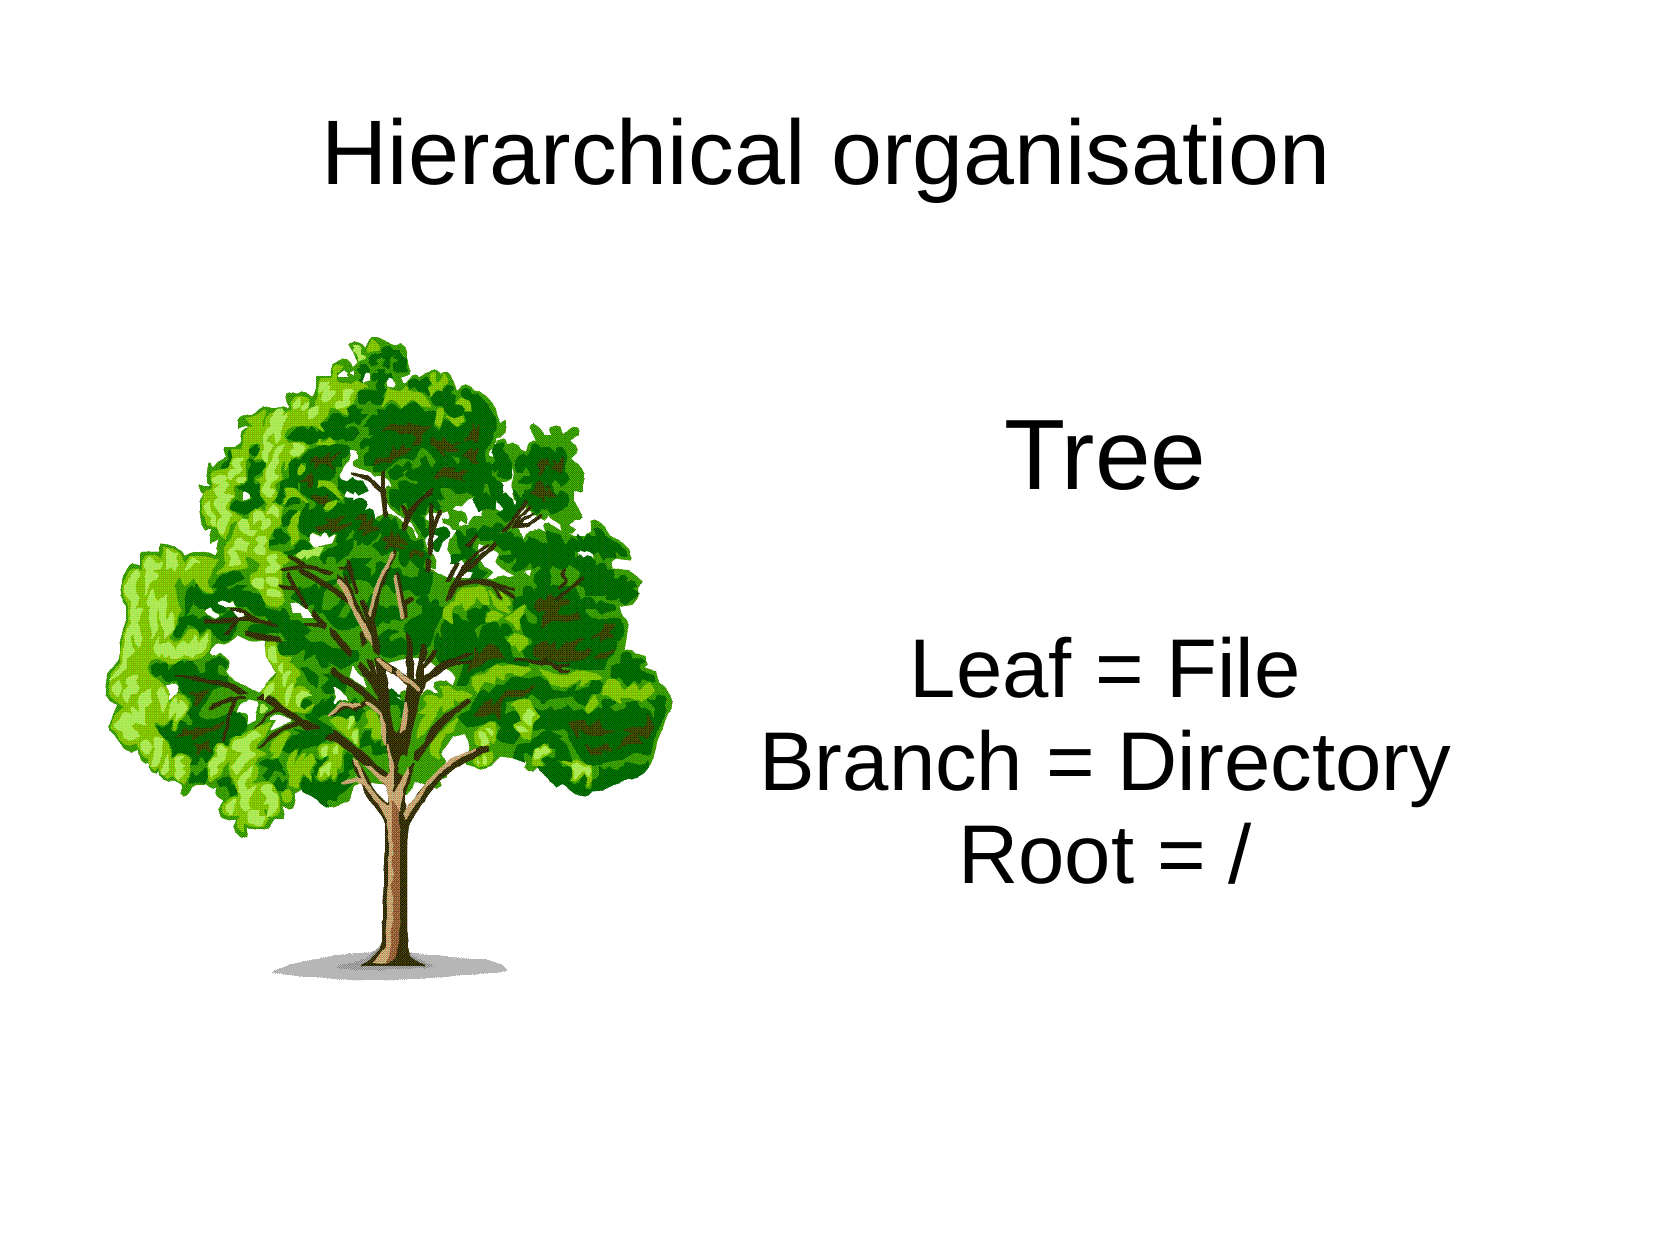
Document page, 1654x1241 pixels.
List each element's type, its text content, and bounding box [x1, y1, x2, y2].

text_box Tree Leaf = File Branch = Directory Root = / [673, 290, 1538, 1010]
picture [105, 337, 674, 981]
title Hierarchical organisation [82, 49, 1571, 257]
